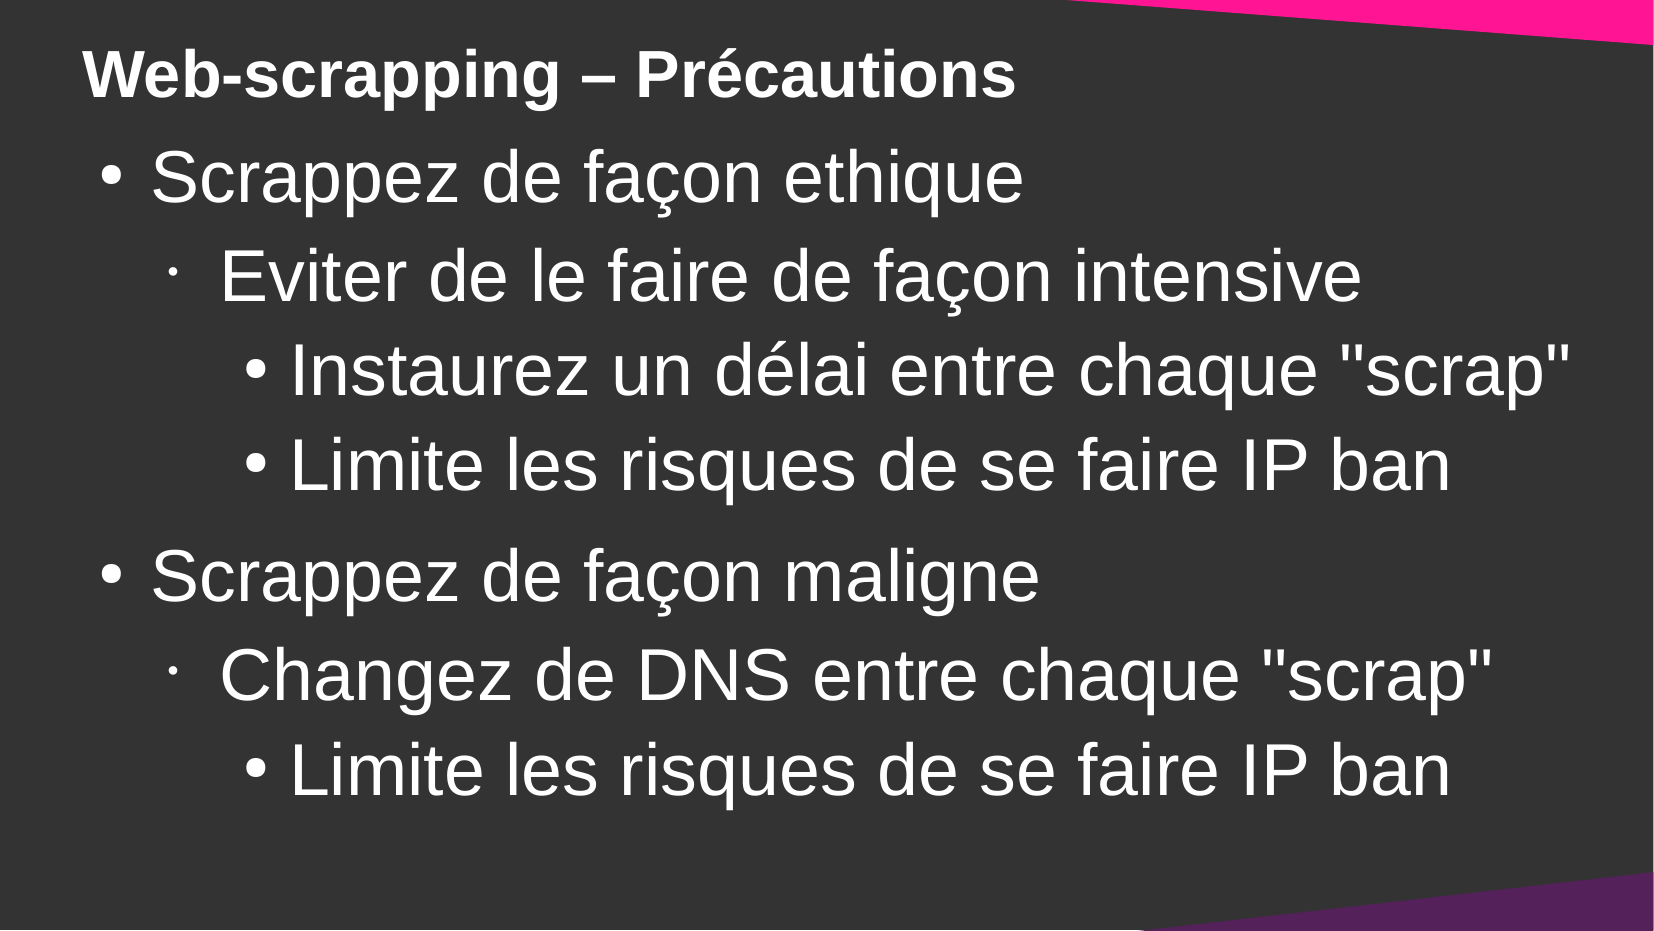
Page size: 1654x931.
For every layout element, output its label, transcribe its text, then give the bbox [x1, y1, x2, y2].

text_box [1066, 0, 1654, 46]
list Scrappez de façon ethique Eviter de le faire de façon intensive Instaurez un délai entre chaque "scrap" Limite les risques de se faire IP ban Scrappez de façon maligne Changez de DNS entre chaque "scrap" Limite les risques de se faire IP ban [80, 135, 1620, 815]
text_box [1137, 872, 1654, 931]
title Web-scrapping – Précautions [82, 37, 1571, 122]
